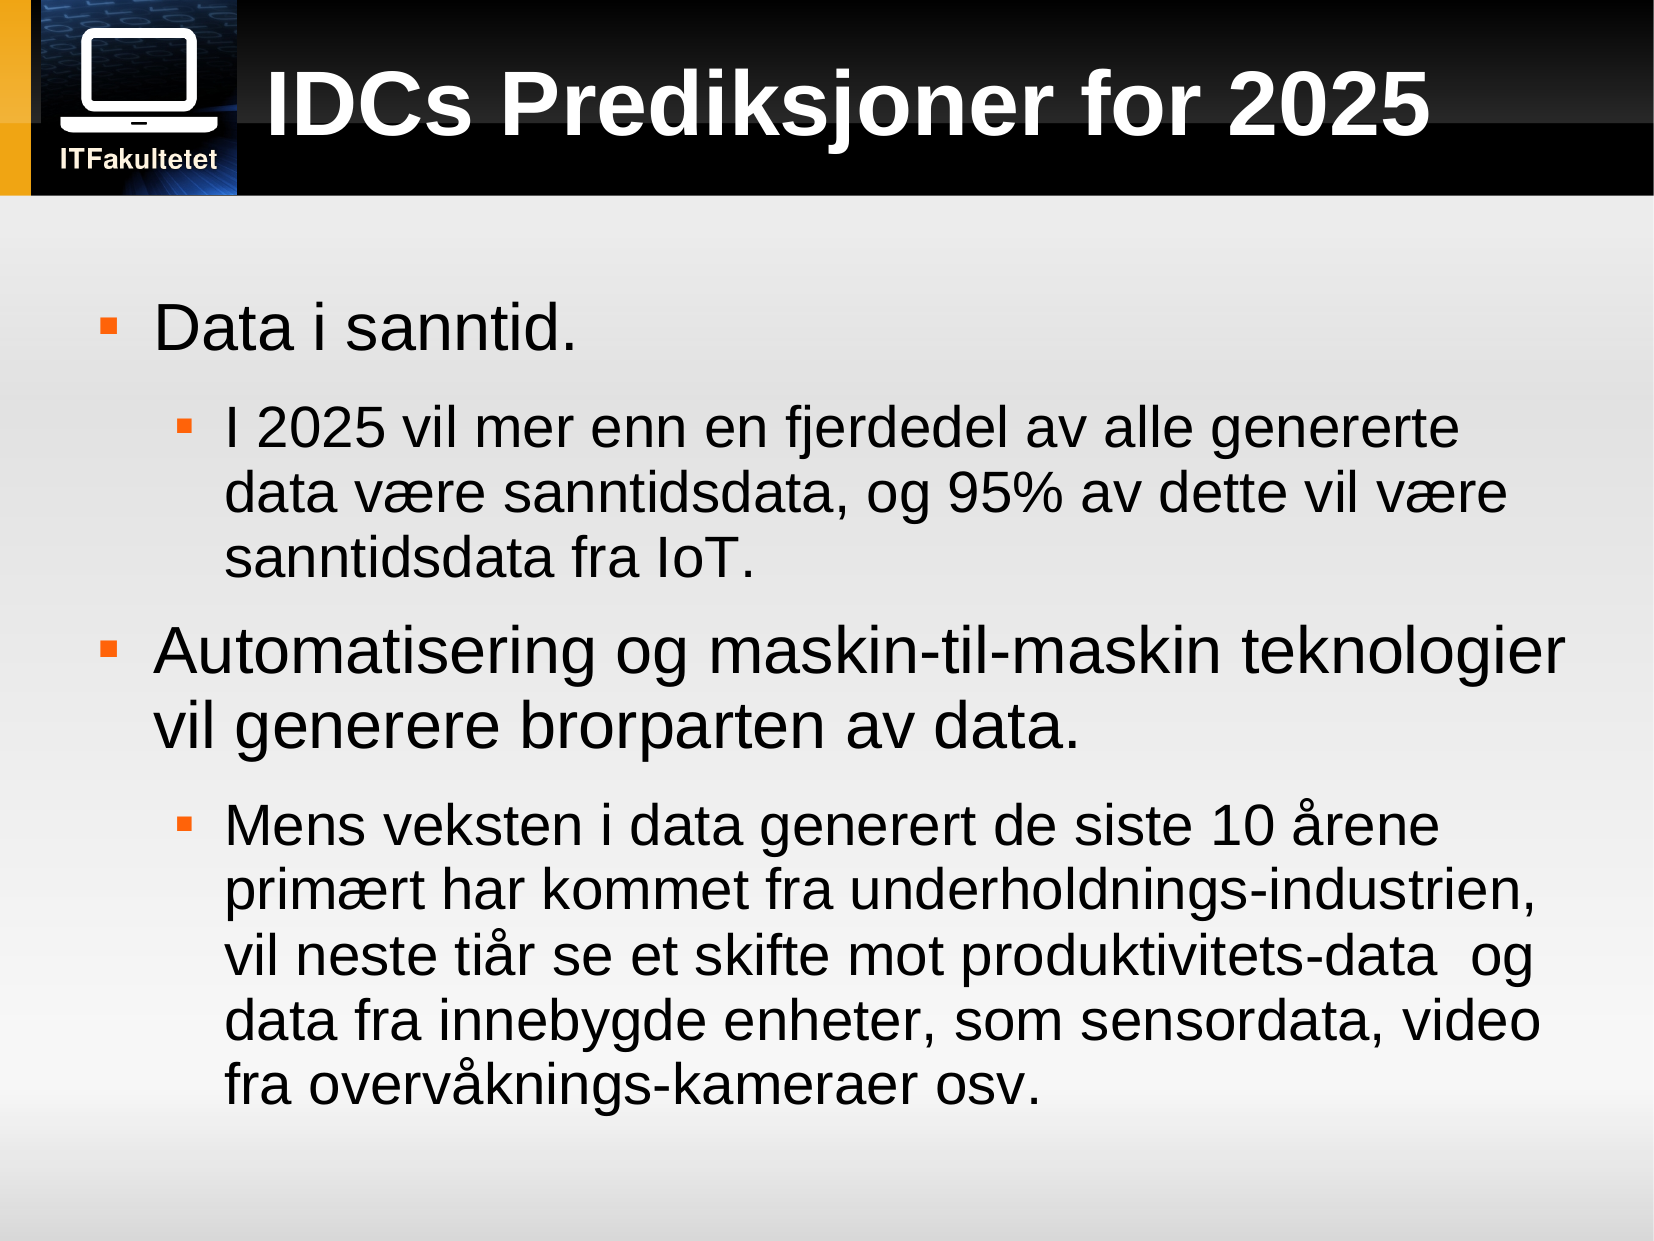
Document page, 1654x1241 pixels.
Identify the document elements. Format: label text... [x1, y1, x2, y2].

title IDCs Prediksjoner for 2025 [265, 0, 1565, 208]
list Data i sanntid. I 2025 vil mer enn en fjerdedel av alle genererte data være sanntidsdata, og 95% av dette vil være sanntidsdata fra IoT. Automatisering og maskin-til-maskin teknologier vil generere brorparten av data. Mens veksten i data generert de siste 10 årene primært har kommet fra underholdnings-industrien, vil neste tiår se et skifte mot produktivitets-data og data fra innebygde enheter, som sensordata, video fra overvåknings-kameraer osv. [82, 290, 1571, 1118]
picture [0, 0, 1654, 1241]
